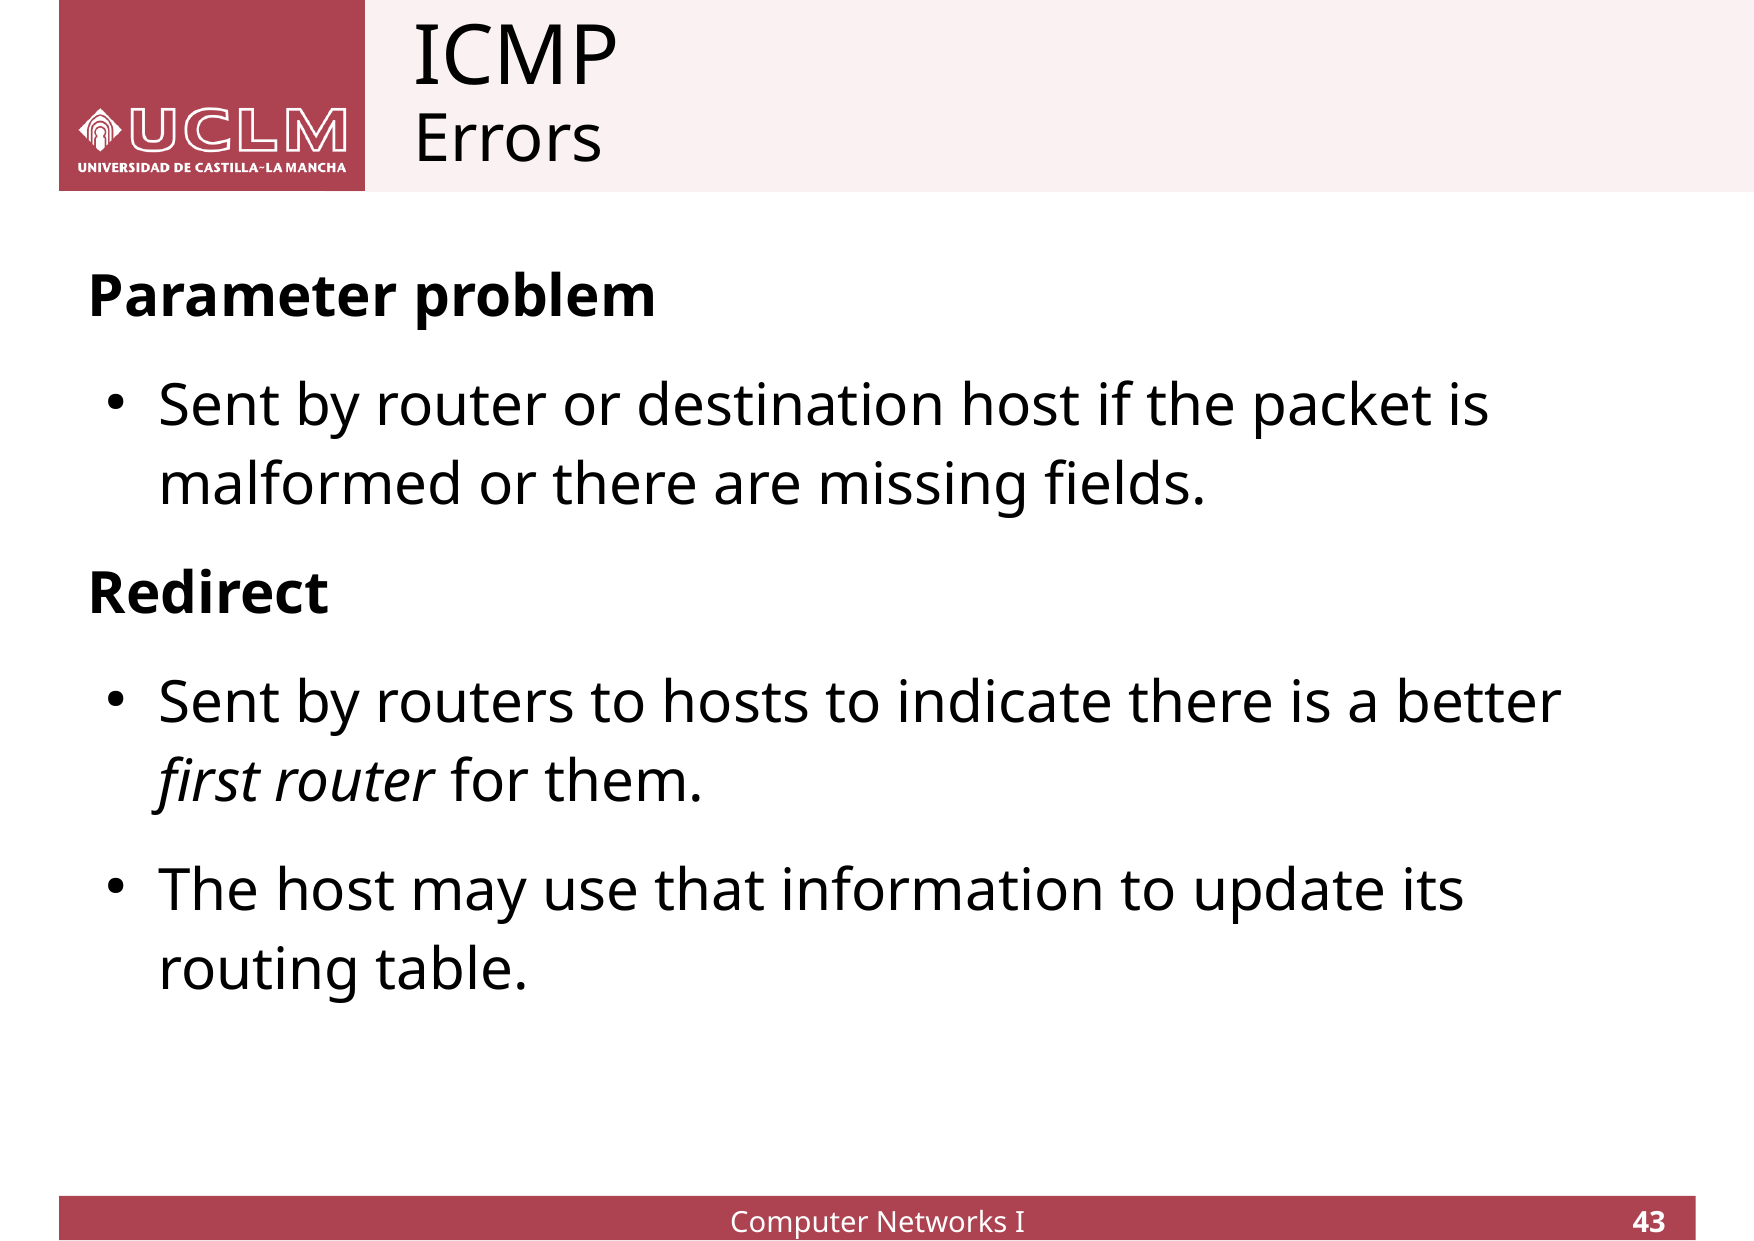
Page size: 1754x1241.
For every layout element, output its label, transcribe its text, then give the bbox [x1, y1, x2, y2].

picture [59, 0, 365, 191]
title ICMP Errors [413, 0, 1667, 198]
list Parameter problem Sent by router or destination host if the packet is malformed or there are missing fields. Redirect Sent by routers to hosts to indicate there is a better first router for them. The host may use that information to update its routing table. [87, 254, 1667, 1074]
